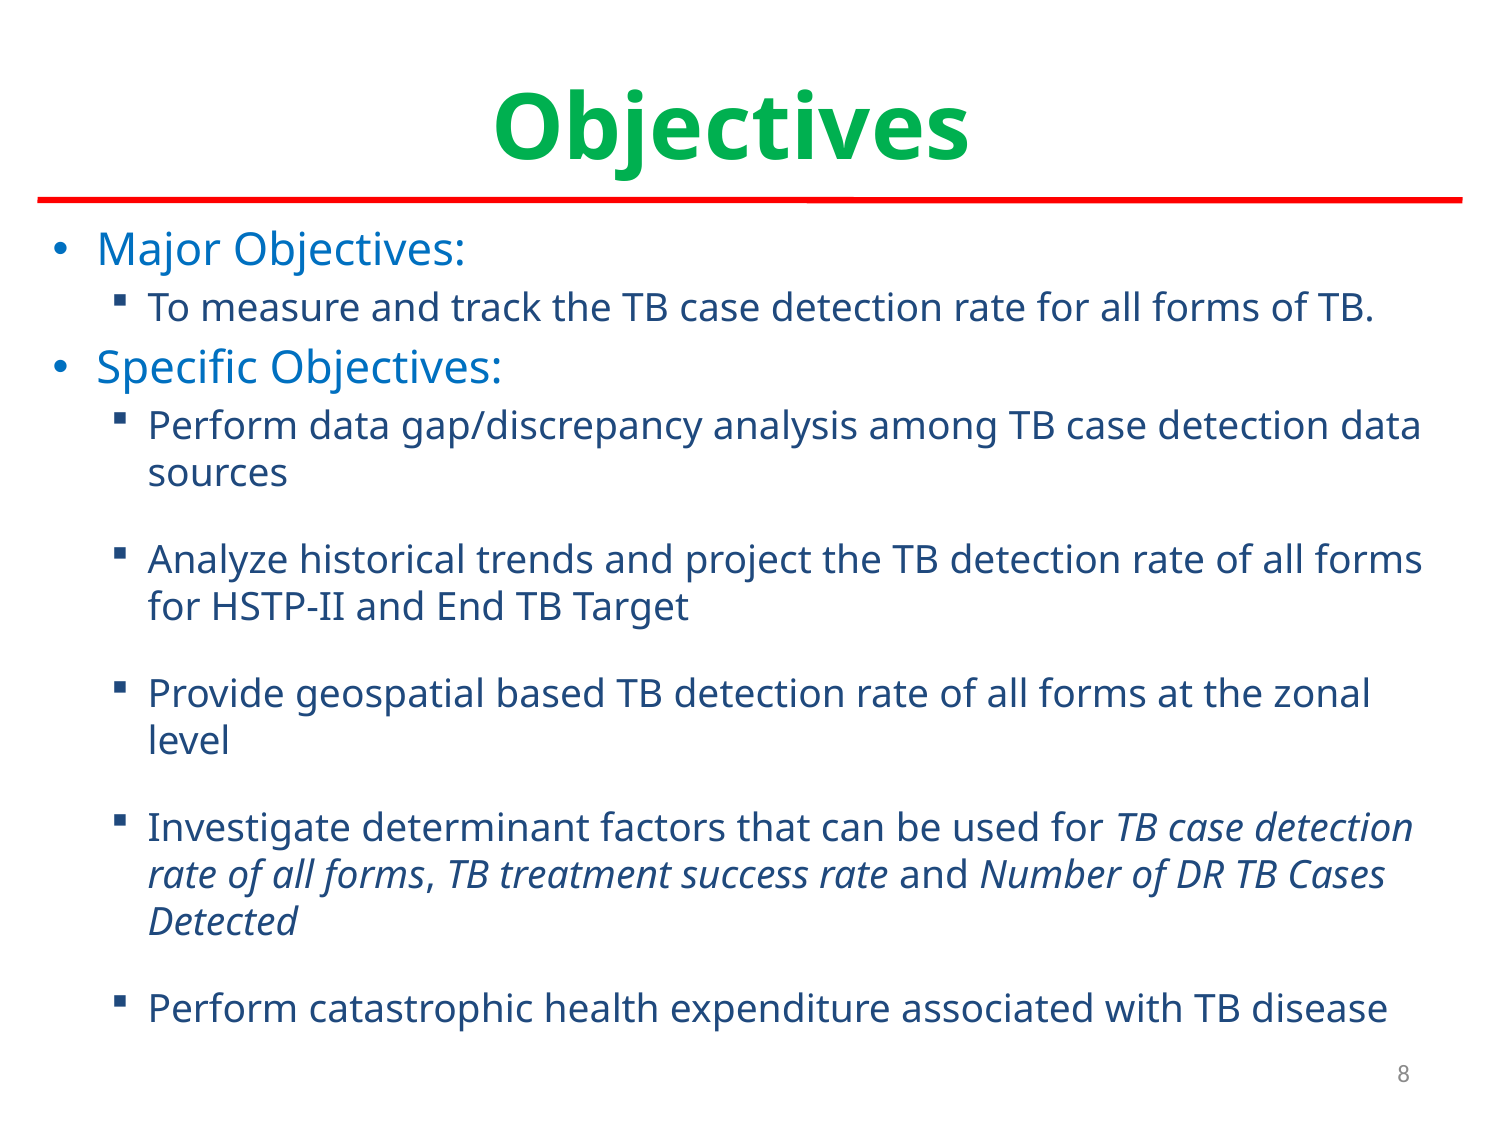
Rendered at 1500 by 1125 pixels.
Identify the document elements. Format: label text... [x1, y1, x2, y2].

list Major Objectives: To measure and track the TB case detection rate for all forms of TB. Specific Objectives: Perform data gap/discrepancy analysis among TB case detection data sources Analyze historical trends and project the TB detection rate of all forms for HSTP-II and End TB Target Provide geospatial based TB detection rate of all forms at the zonal level Investigate determinant factors that can be used for TB case detection rate of all forms, TB treatment success rate and Number of DR TB Cases Detected Perform catastrophic health expenditure associated with TB disease [37, 212, 1463, 1038]
title Objectives [37, 45, 1425, 200]
